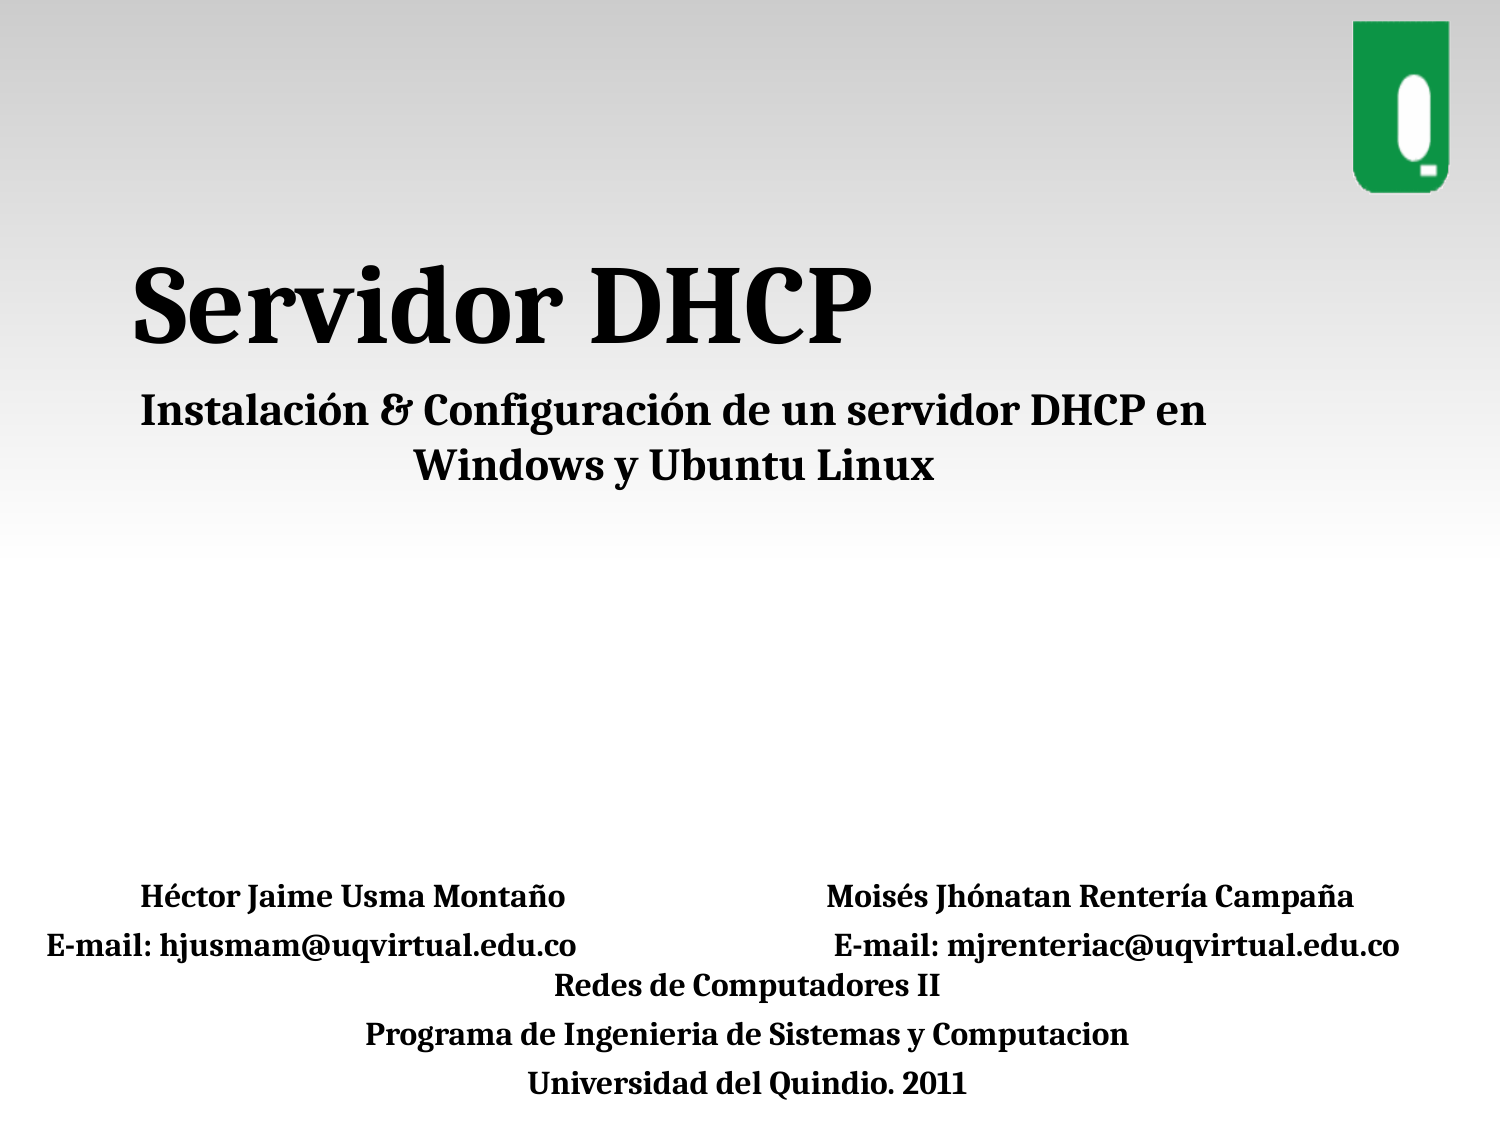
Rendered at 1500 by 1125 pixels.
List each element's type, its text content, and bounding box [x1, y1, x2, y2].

picture [1318, 17, 1478, 203]
text_box Héctor Jaime Usma Montaño Moisés Jhónatan Rentería Campaña E-mail: hjusmam@uqvirtual.edu.co E-mail: mjrenteriac@uqvirtual.edu.co Redes de Computadores II Programa de Ingenieria de Sistemas y Computacion Universidad del Quindio. 2011 [0, 866, 1496, 1125]
title Servidor DHCP [119, 186, 1228, 374]
subtitle Instalación & Configuración de un servidor DHCP en Windows y Ubuntu Linux [119, 376, 1229, 493]
